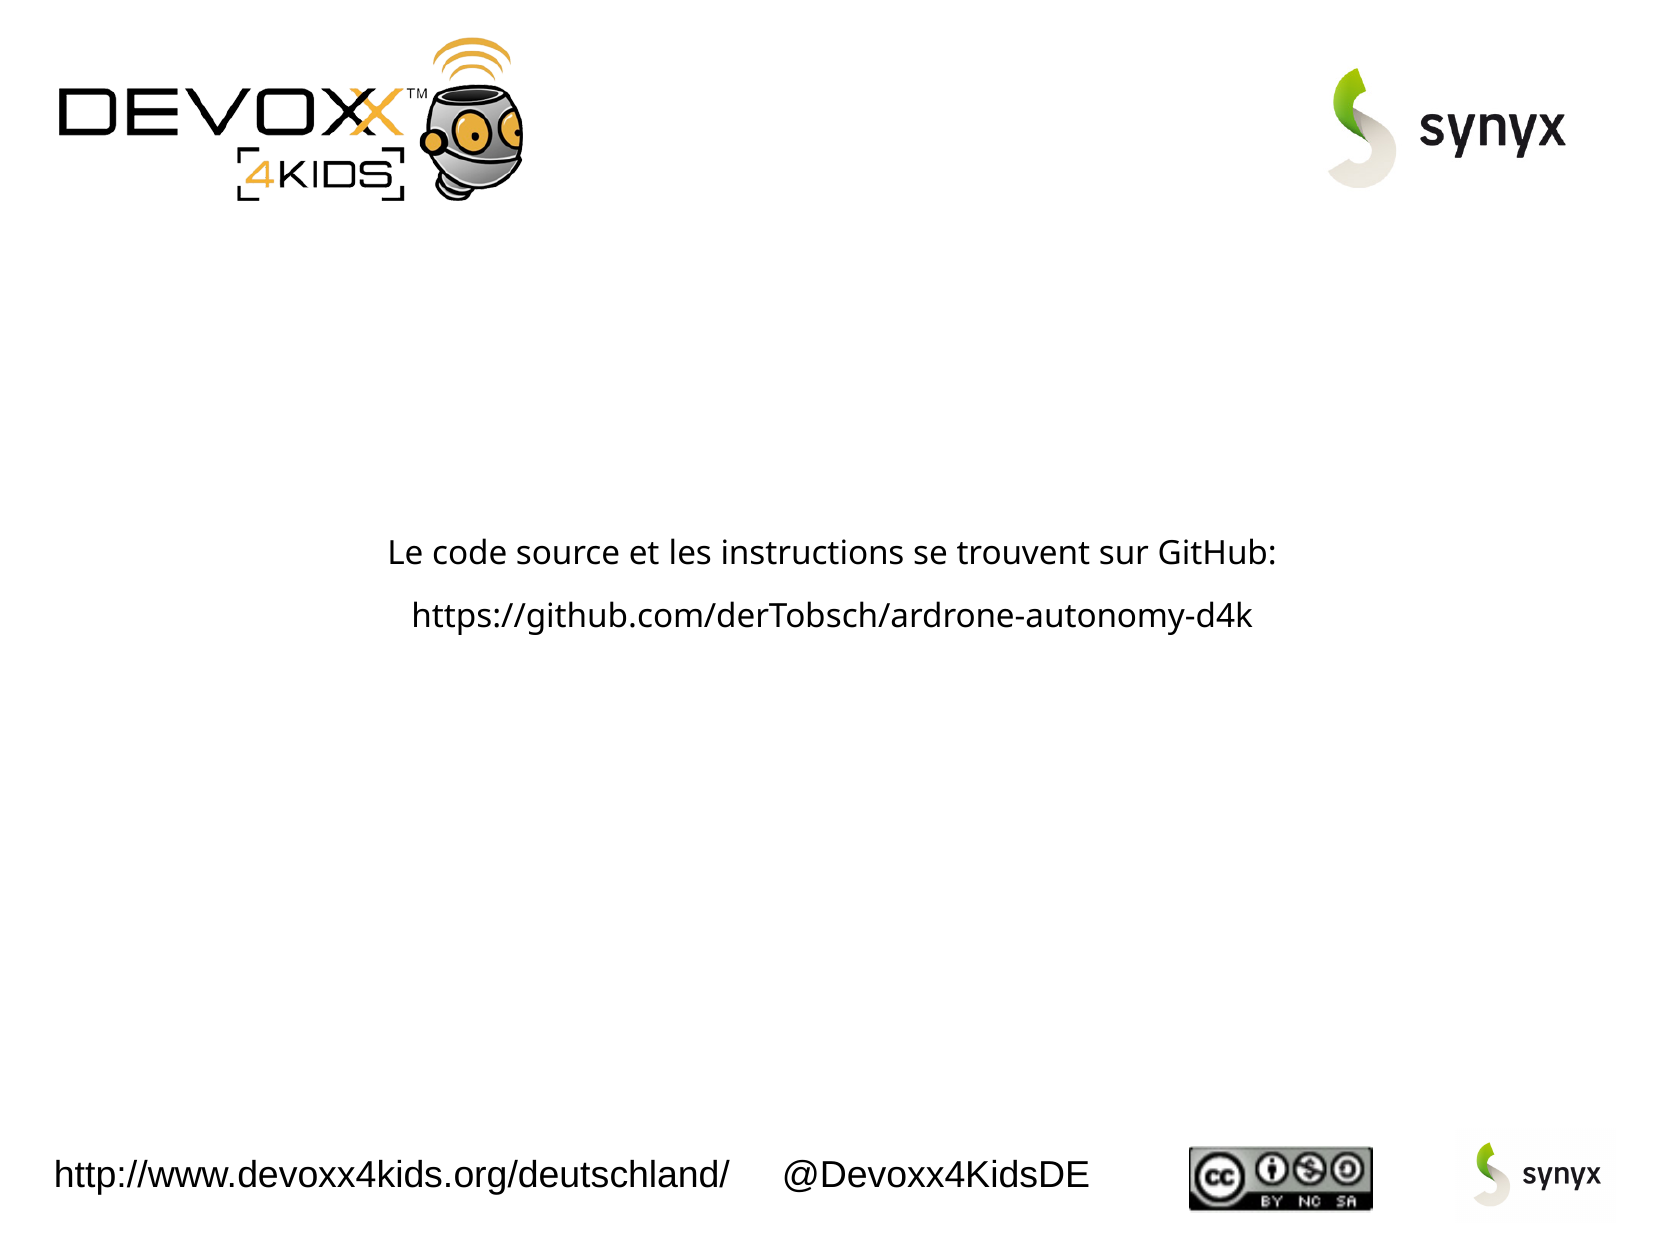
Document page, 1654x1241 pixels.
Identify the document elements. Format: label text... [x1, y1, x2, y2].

picture [1455, 1128, 1616, 1223]
picture [1293, 41, 1594, 219]
picture [1189, 1146, 1373, 1213]
picture [59, 37, 523, 201]
title [59, 349, 1583, 591]
text_box Le code source et les instructions se trouvent sur GitHub: https://github.com/derTobsch/ardrone-autonomy-d4k [159, 513, 1494, 654]
